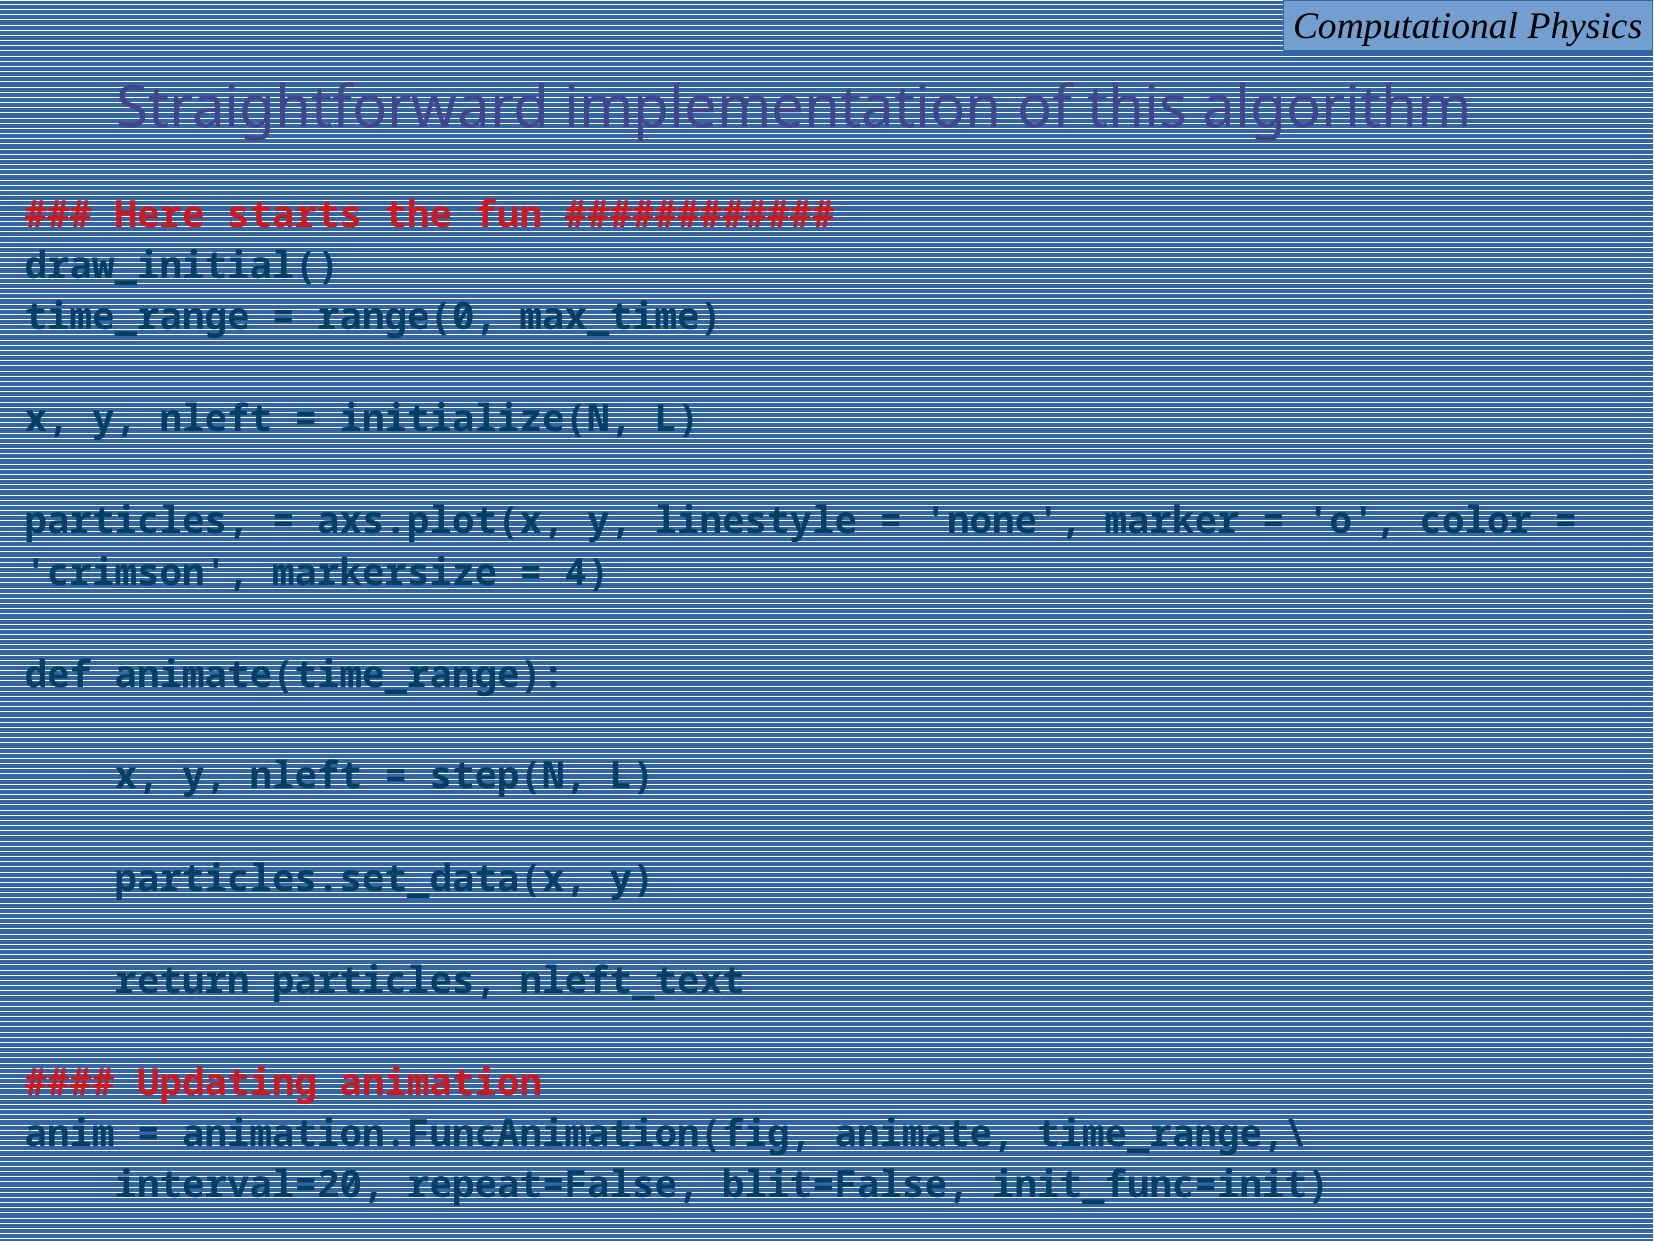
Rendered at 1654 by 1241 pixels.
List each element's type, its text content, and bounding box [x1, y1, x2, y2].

text_box Straightforward implementation of this algorithm [101, 57, 1448, 138]
text_box ### Here starts the fun ############ draw_initial() time_range = range(0, max_time) x, y, nleft = initialize(N, L) particles, = axs.plot(x, y, linestyle = 'none', marker = 'o', color = 'crimson', markersize = 4) def animate(time_range): x, y, nleft = step(N, L) particles.set_data(x, y) return particles, nleft_text #### Updating animation anim = animation.FuncAnimation(fig, animate, time_range,\ interval=20, repeat=False, blit=False, init_func=init) ## Set up formatting for the movie files Writer = animation.writers['ffmpeg'] writer = Writer(fps=15, metadata=dict(artist='Me'), bitrate=18000) anim.save('N%dL%d.mp4' %(N, L), fps=15, dpi=200) [9, 180, 1653, 1241]
